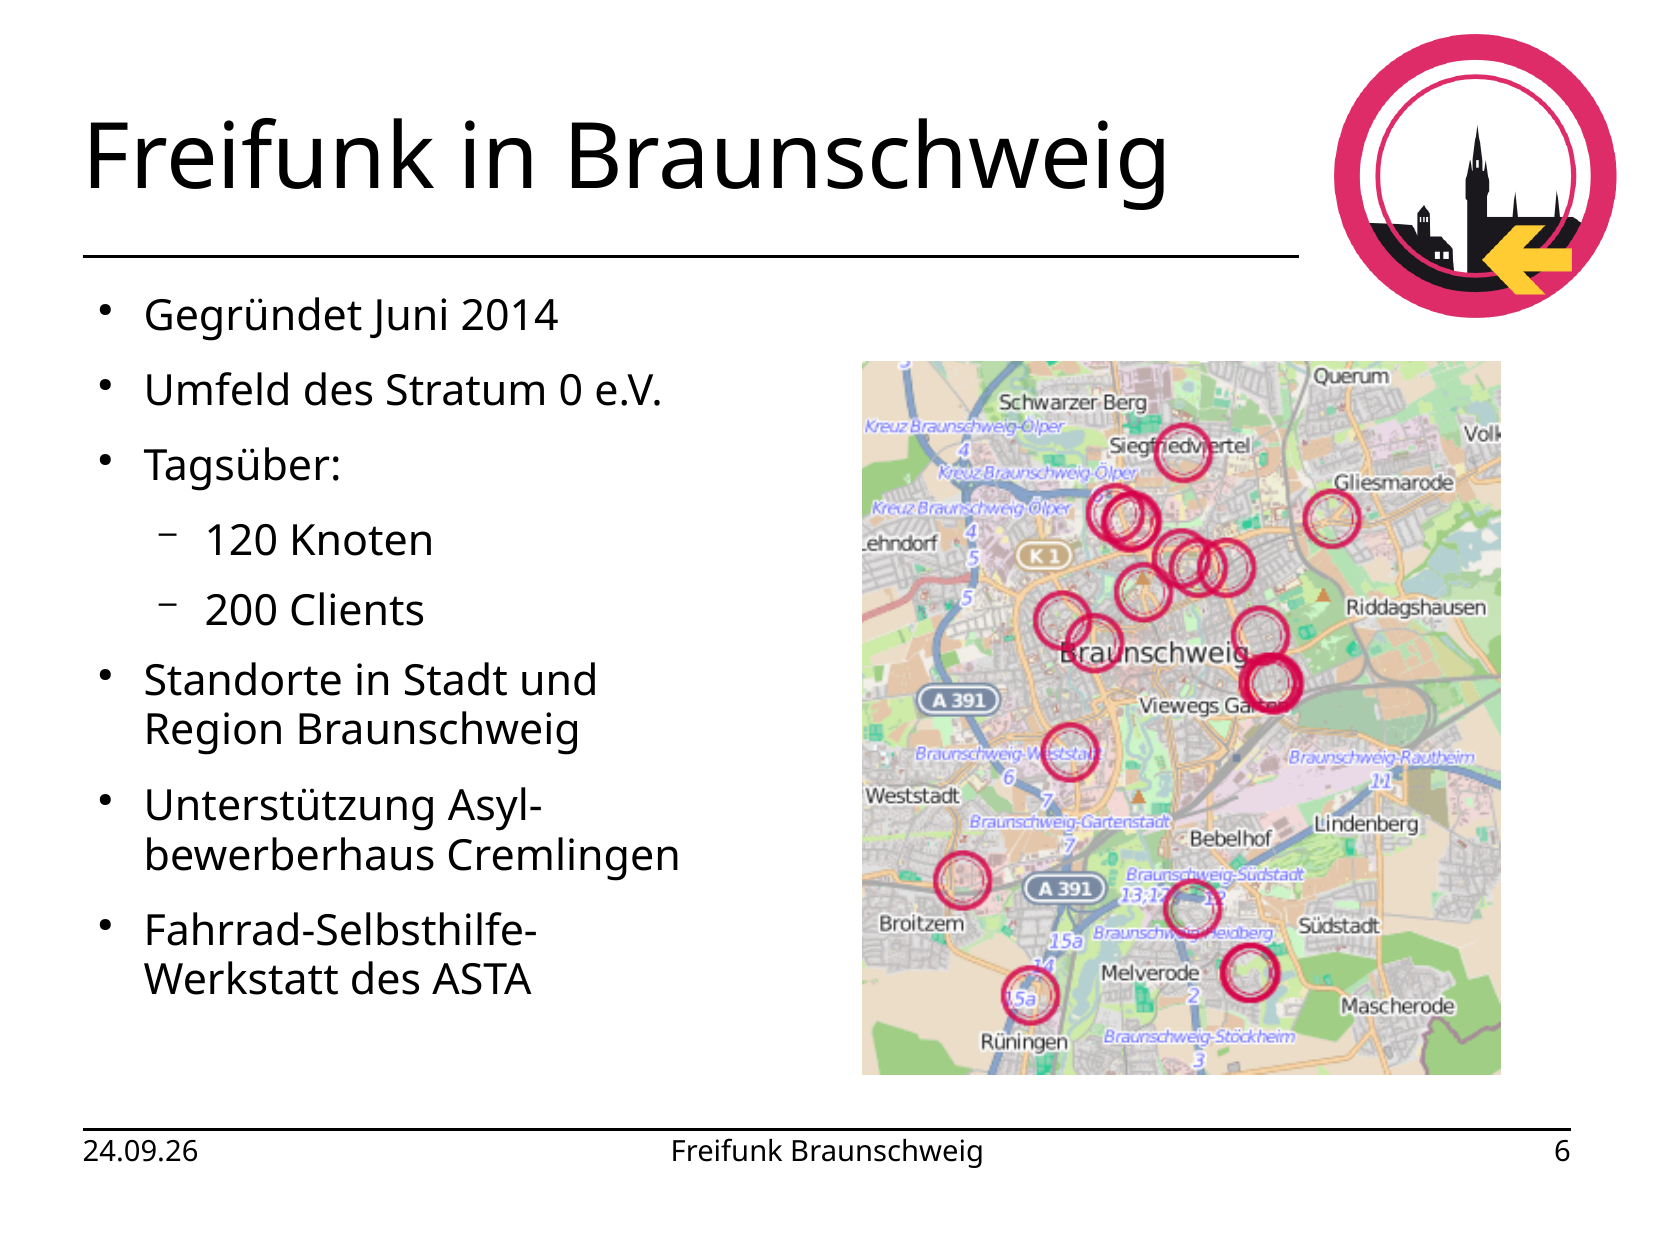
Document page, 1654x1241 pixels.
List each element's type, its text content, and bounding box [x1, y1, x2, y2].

picture [1331, 32, 1619, 319]
title Freifunk in Braunschweig [82, 49, 1300, 257]
list Gegründet Juni 2014 Umfeld des Stratum 0 e.V. Tagsüber: 120 Knoten 200 Clients Standorte in Stadt und Region Braunschweig Unterstützung Asyl- bewerberhaus Cremlingen Fahrrad-Selbsthilfe- Werkstatt des ASTA [82, 290, 1538, 1010]
picture [862, 361, 1501, 1075]
